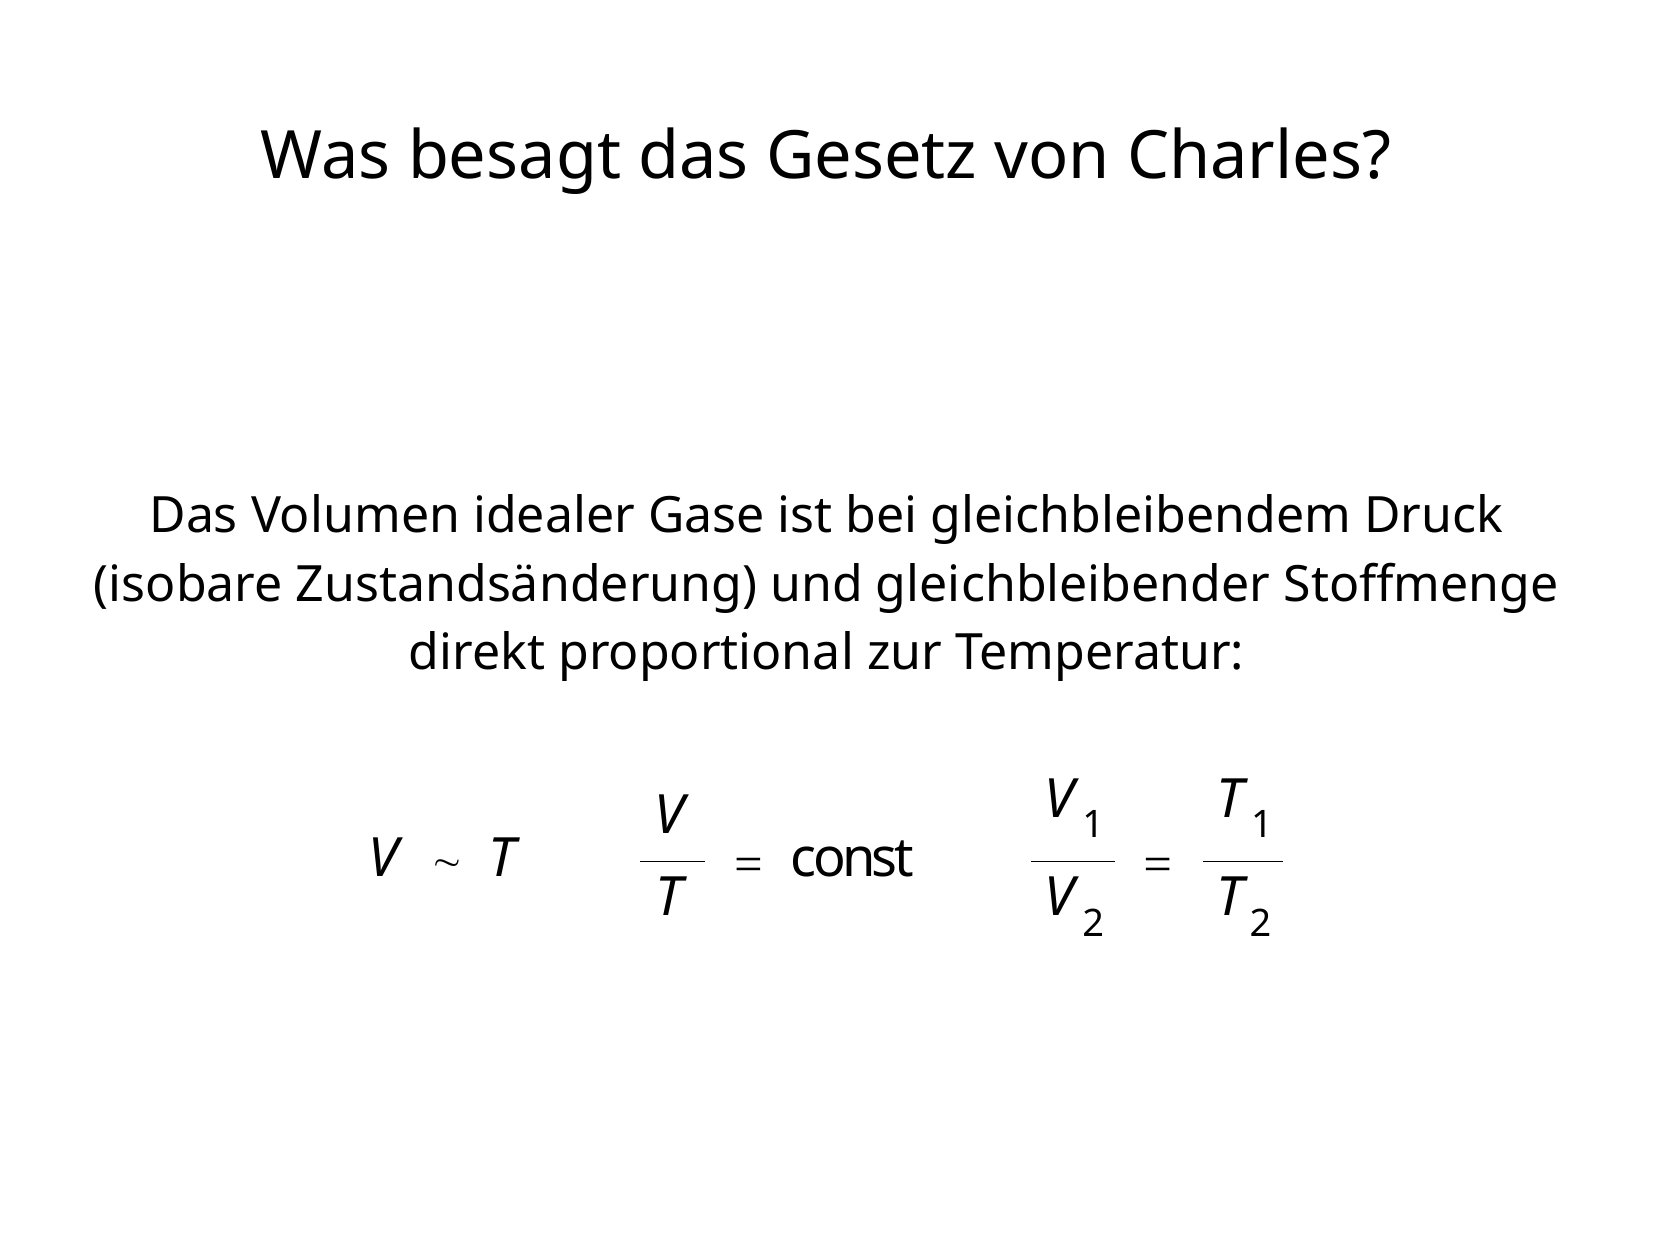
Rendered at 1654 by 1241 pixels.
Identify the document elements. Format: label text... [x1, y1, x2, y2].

subtitle Das Volumen idealer Gase ist bei gleichbleibendem Druck (isobare Zustandsänderung) und gleichbleibender Stoffmenge direkt proportional zur Temperatur: [82, 290, 1571, 1010]
title Was besagt das Gesetz von Charles? [82, 49, 1571, 257]
chart [362, 765, 1292, 947]
